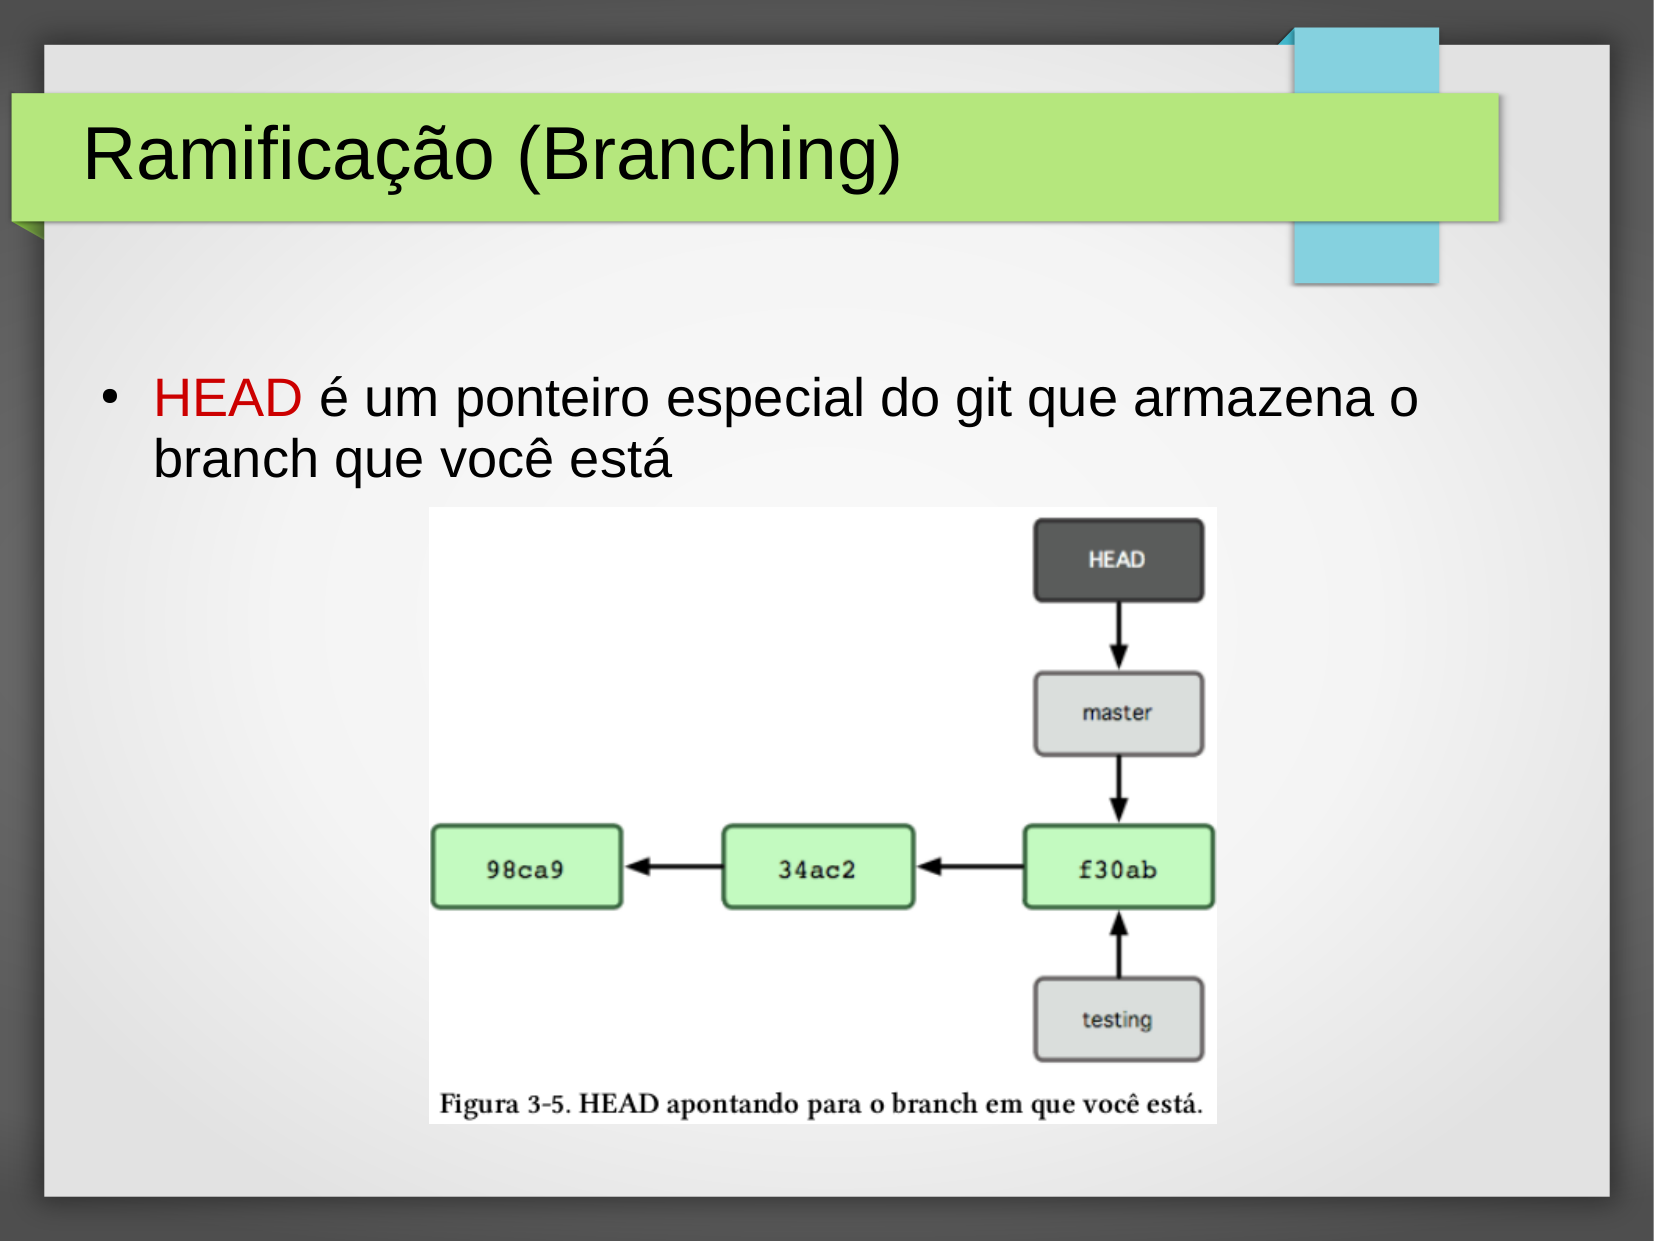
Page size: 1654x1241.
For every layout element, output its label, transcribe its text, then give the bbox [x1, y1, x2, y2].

title Ramificação (Branching) [82, 94, 1264, 213]
picture [0, 0, 1654, 1241]
list HEAD é um ponteiro especial do git que armazena o branch que você está [82, 360, 1571, 497]
